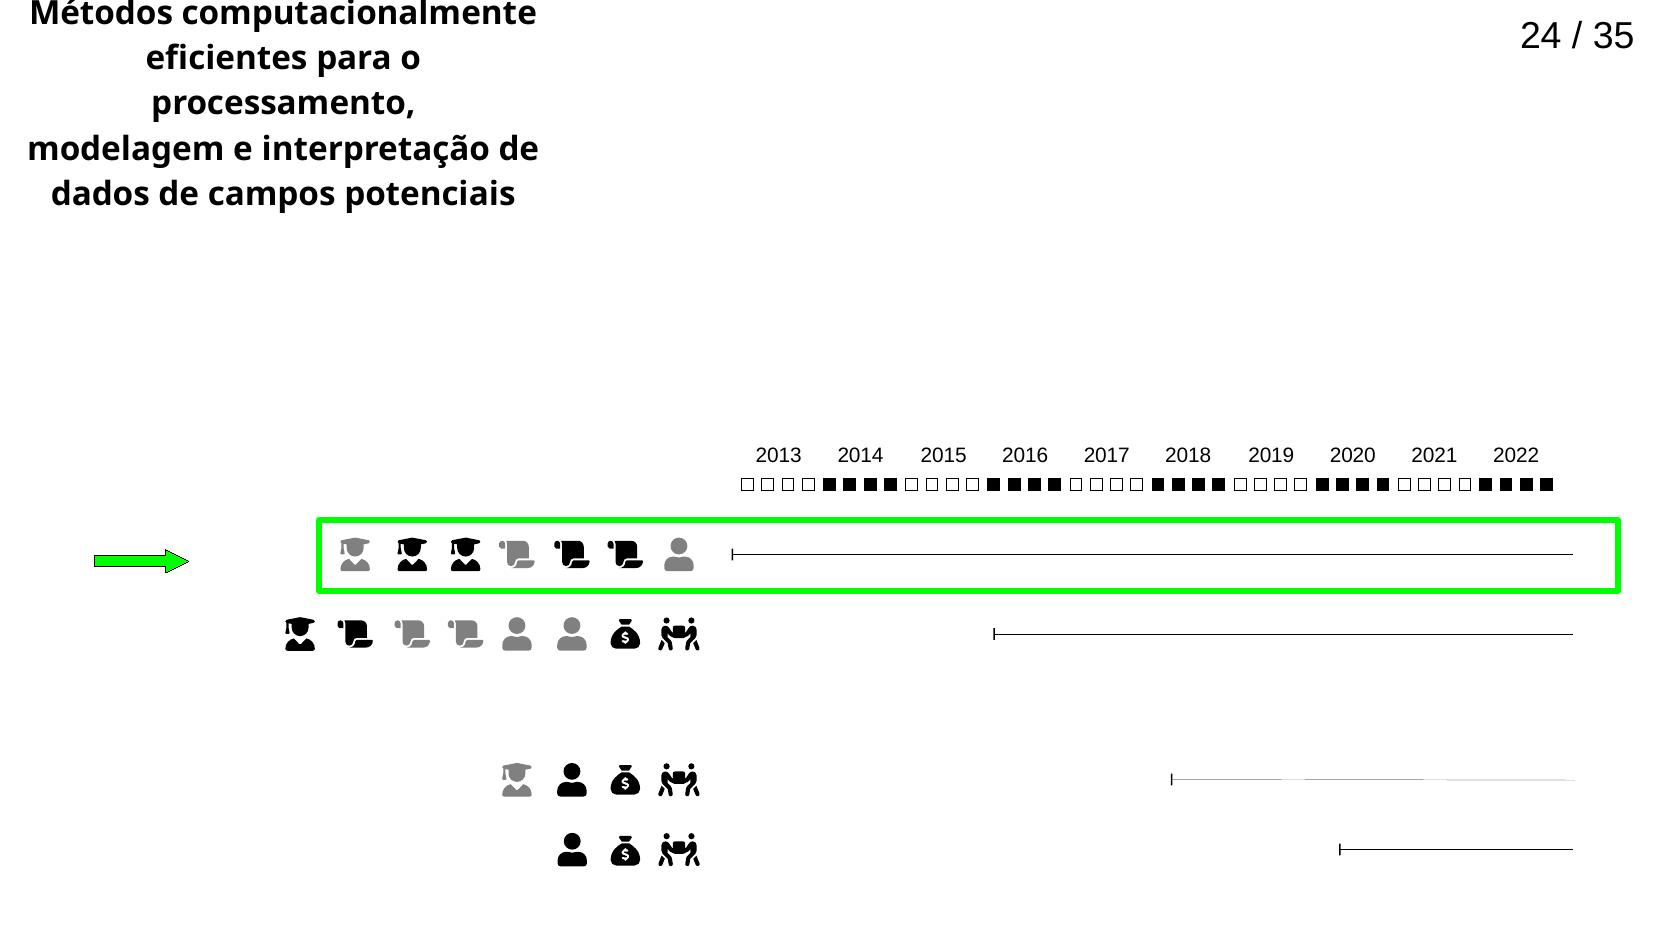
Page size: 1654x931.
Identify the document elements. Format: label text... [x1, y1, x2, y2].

text_box [1070, 478, 1082, 491]
picture [610, 765, 641, 795]
text_box 2020 [1315, 436, 1391, 475]
text_box [823, 478, 836, 491]
text_box [333, 532, 372, 575]
picture [557, 762, 587, 797]
text_box [1212, 478, 1225, 491]
text_box 2016 [987, 436, 1064, 475]
text_box [1152, 478, 1164, 491]
text_box [905, 478, 918, 491]
text_box [1110, 478, 1123, 491]
text_box [966, 478, 979, 491]
text_box [1479, 478, 1492, 491]
picture [337, 618, 373, 650]
text_box [1500, 478, 1512, 491]
text_box [1274, 478, 1287, 491]
picture [658, 763, 700, 797]
text_box [843, 478, 856, 491]
text_box [94, 549, 189, 573]
text_box 2022 [1478, 436, 1555, 475]
text_box [1438, 478, 1451, 491]
text_box [782, 478, 794, 491]
text_box [864, 478, 877, 491]
text_box [926, 478, 938, 491]
text_box [1459, 478, 1471, 491]
text_box [1398, 478, 1411, 491]
text_box [1377, 478, 1389, 491]
text_box 2013 [740, 436, 817, 475]
text_box [884, 478, 897, 491]
text_box 2015 [905, 436, 982, 475]
text_box [393, 611, 432, 654]
text_box [659, 534, 698, 577]
text_box [802, 478, 815, 491]
text_box [1316, 478, 1329, 491]
text_box 2017 [1068, 436, 1145, 475]
text_box [1172, 478, 1185, 491]
text_box [1090, 478, 1103, 491]
picture [285, 617, 315, 651]
text_box [1418, 478, 1431, 491]
text_box [1234, 478, 1247, 491]
picture [658, 617, 700, 651]
picture [450, 537, 481, 572]
picture [658, 833, 700, 867]
picture [557, 832, 588, 867]
text_box [1048, 478, 1061, 491]
text_box [497, 611, 536, 654]
text_box [1294, 478, 1307, 491]
text_box [552, 611, 591, 654]
text_box [1540, 478, 1553, 491]
text_box [1520, 478, 1533, 491]
picture [610, 619, 641, 649]
text_box [1356, 478, 1369, 491]
picture [397, 537, 428, 572]
text_box [1008, 478, 1021, 491]
text_box <number> / 35 [1375, 0, 1654, 71]
text_box 2021 [1396, 436, 1473, 475]
text_box [987, 478, 1000, 491]
text_box 2018 [1150, 436, 1227, 475]
text_box [497, 758, 536, 801]
text_box [946, 478, 959, 491]
text_box [499, 532, 538, 575]
text_box [741, 478, 754, 491]
text_box [1192, 478, 1205, 491]
text_box 2019 [1233, 436, 1310, 475]
text_box [1254, 478, 1267, 491]
text_box Métodos computacionalmente eficientes para o processamento, modelagem e interpretação de dados de campos potenciais [11, 3, 556, 201]
text_box [761, 478, 774, 491]
picture [554, 538, 590, 571]
text_box 2014 [822, 436, 899, 475]
text_box [1130, 478, 1143, 491]
text_box [1028, 478, 1041, 491]
picture [610, 835, 641, 866]
text_box [1336, 478, 1349, 491]
picture [607, 538, 644, 571]
text_box [446, 611, 485, 654]
